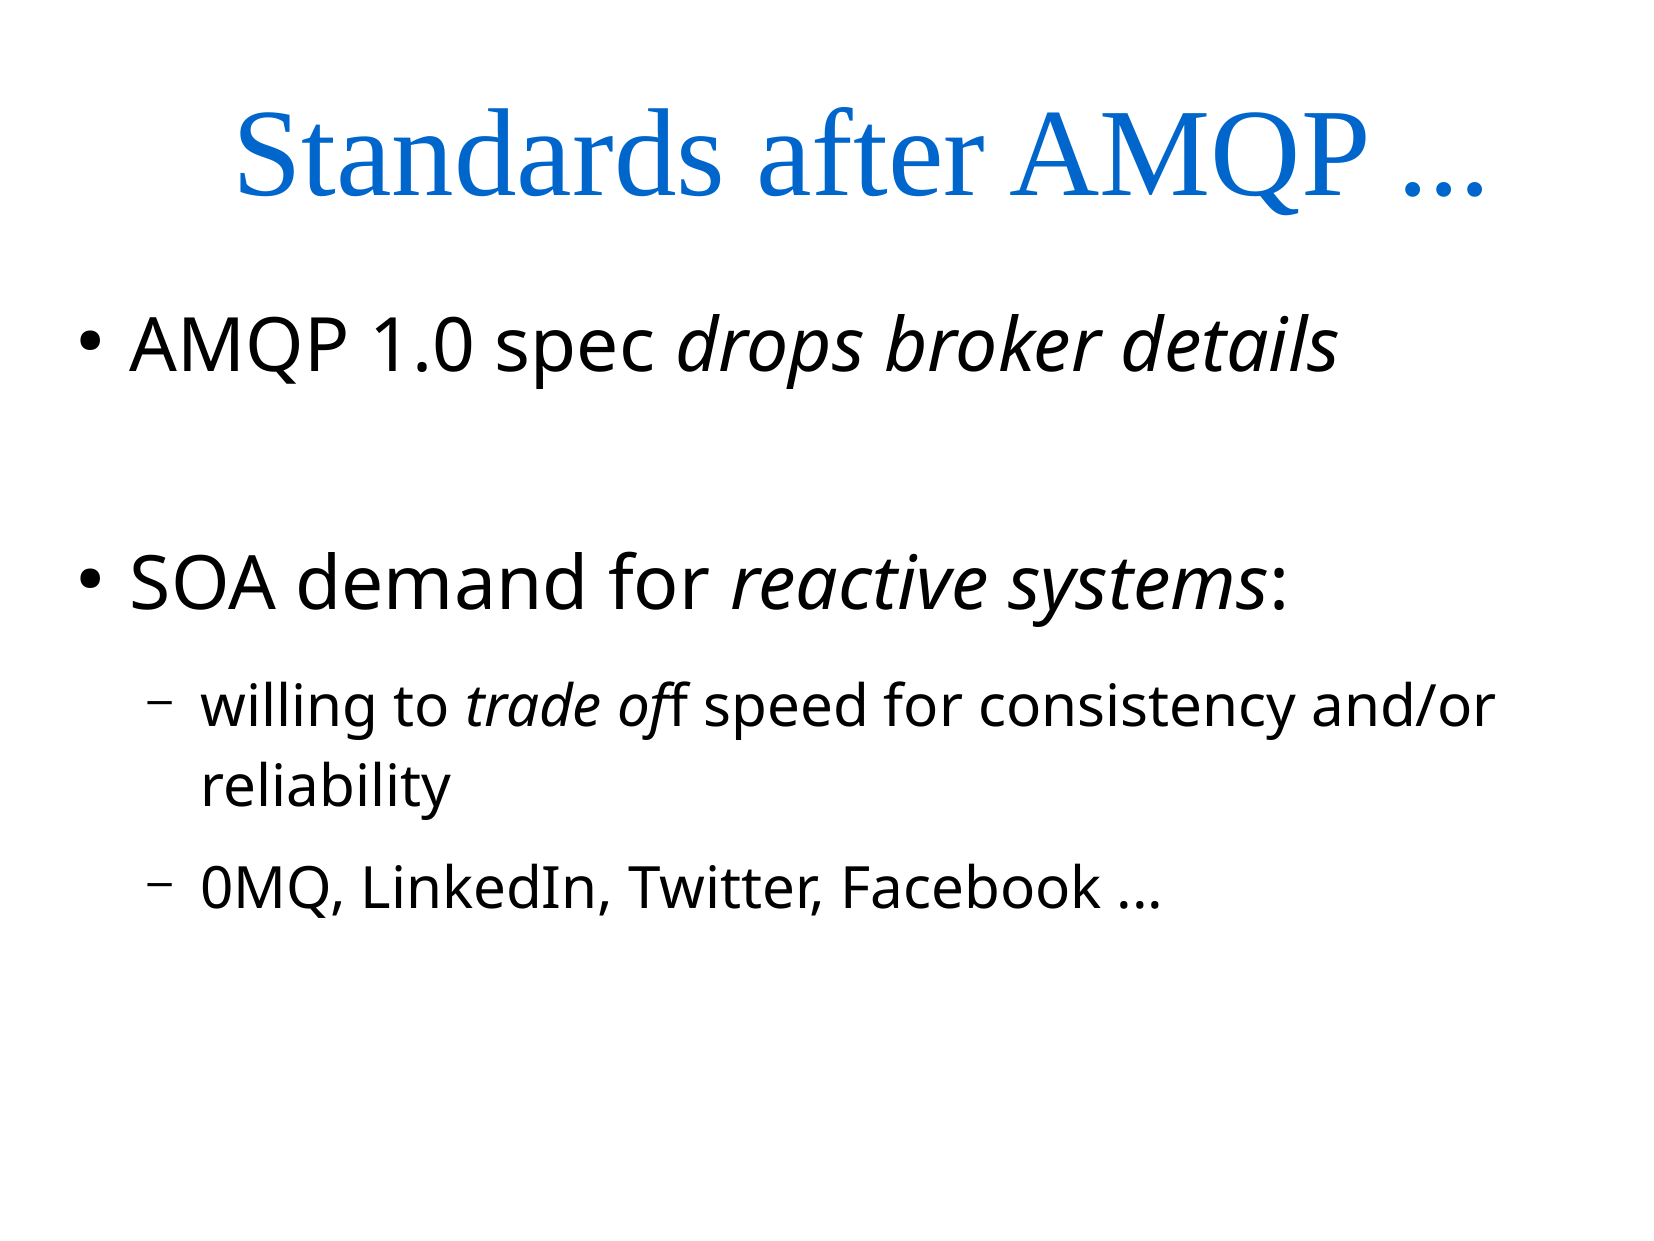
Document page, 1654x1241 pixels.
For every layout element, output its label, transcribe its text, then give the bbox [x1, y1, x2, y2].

list AMQP 1.0 spec drops broker details SOA demand for reactive systems: willing to trade off speed for consistency and/or reliability 0MQ, LinkedIn, Twitter, Facebook ... [59, 291, 1630, 1147]
title Standards after AMQP ... [82, 14, 1642, 292]
